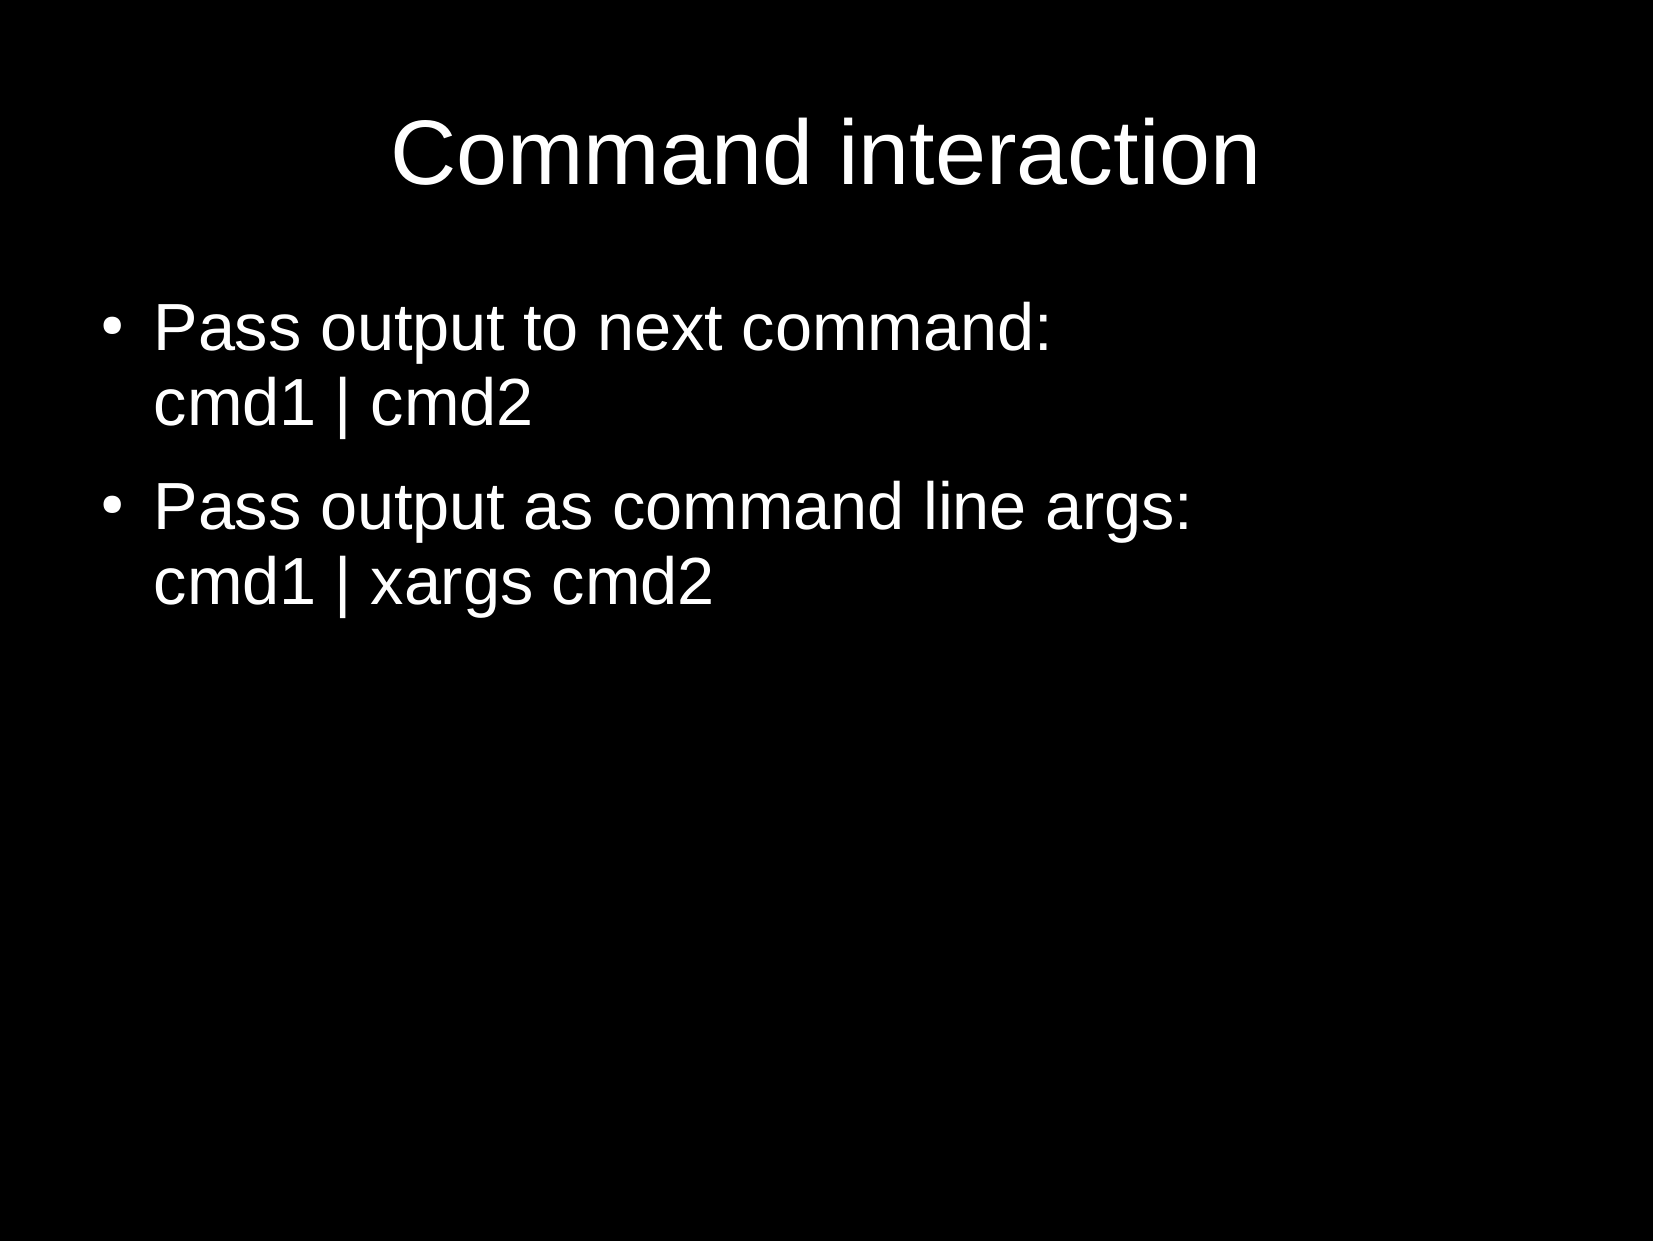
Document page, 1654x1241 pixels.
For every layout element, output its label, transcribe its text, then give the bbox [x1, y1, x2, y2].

title Command interaction [82, 49, 1571, 257]
list Pass output to next command: cmd1 | cmd2 Pass output as command line args: cmd1 | xargs cmd2 [82, 290, 1538, 1010]
